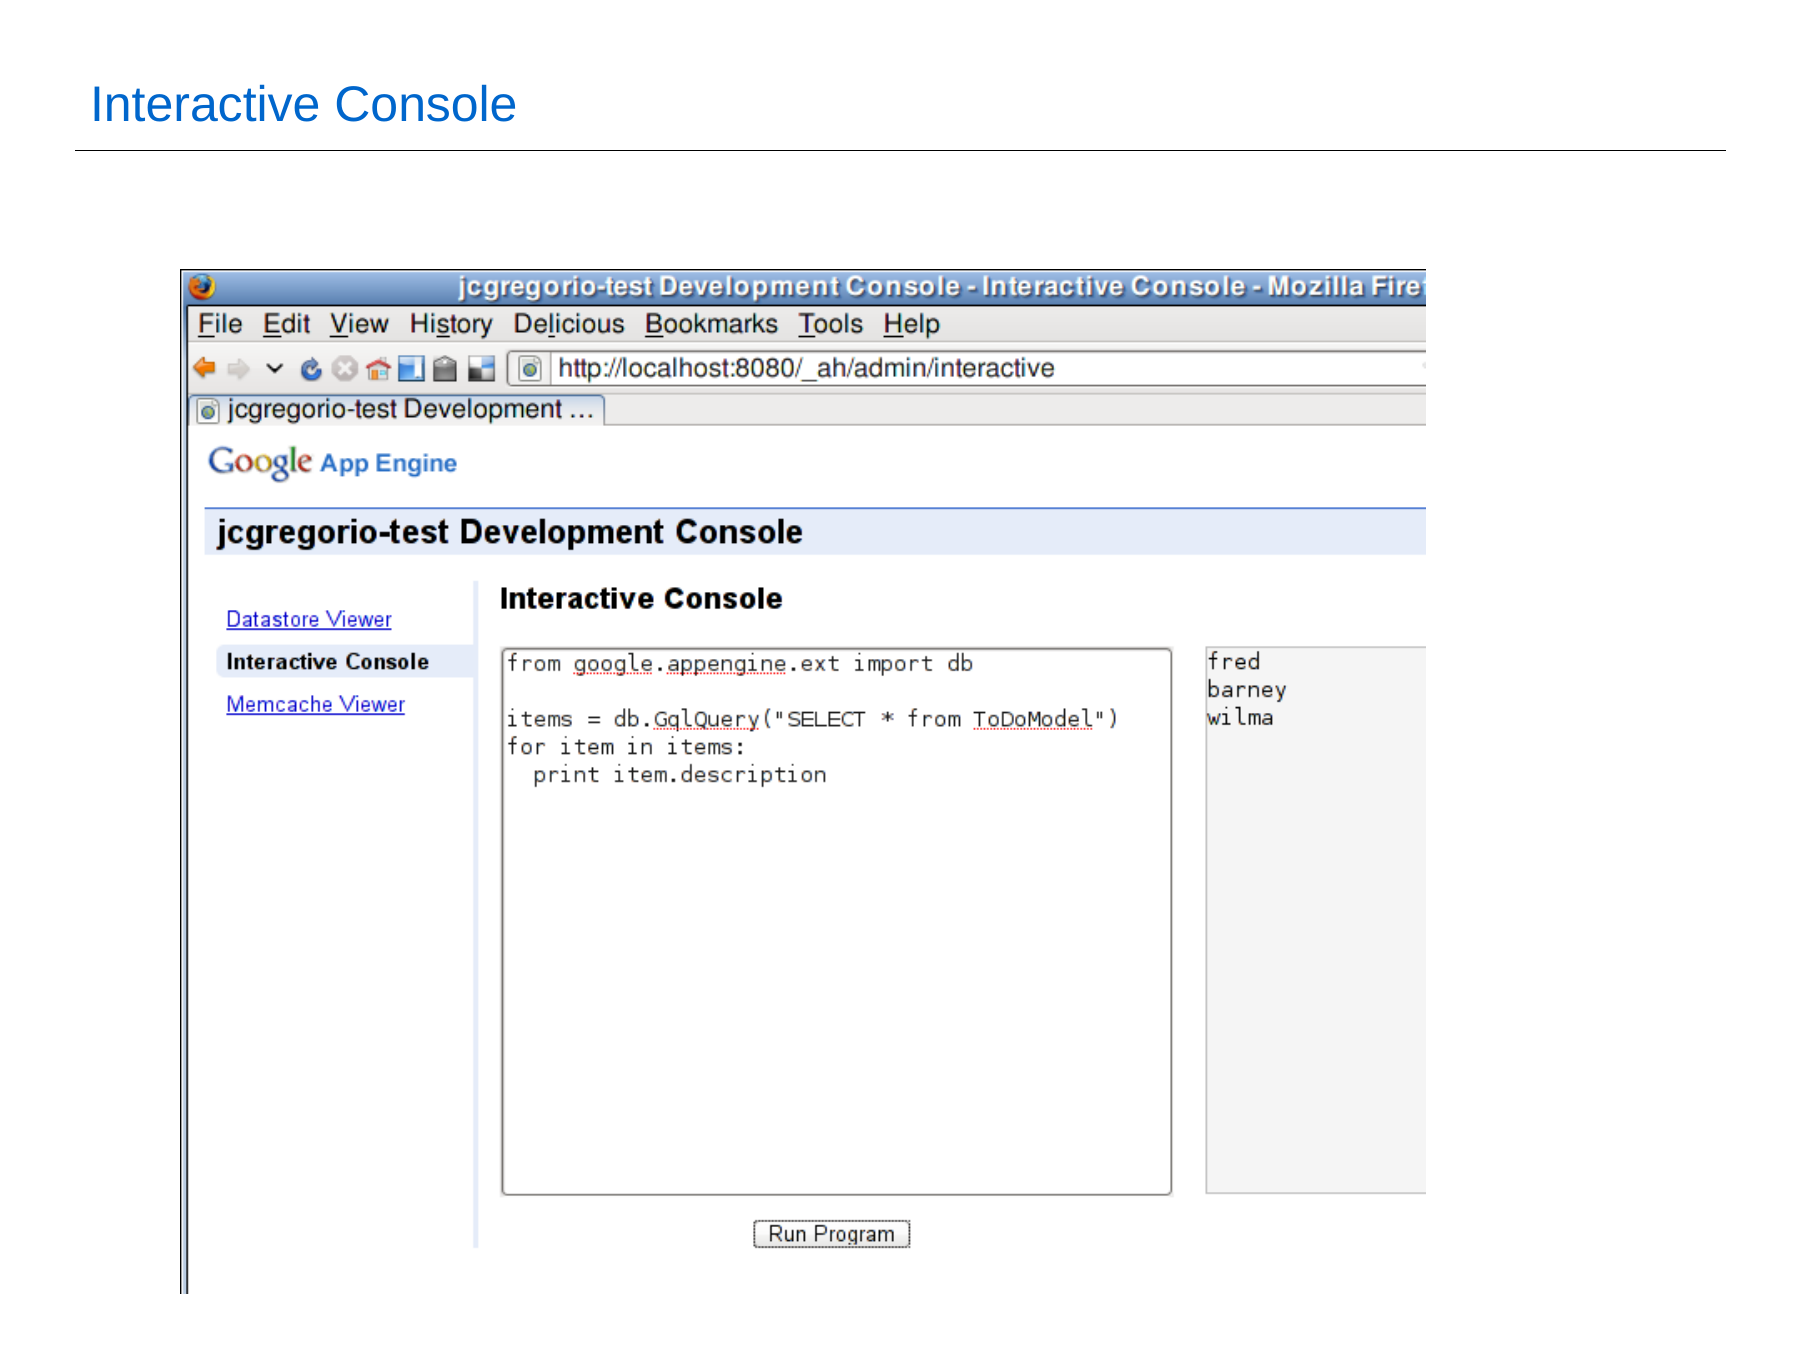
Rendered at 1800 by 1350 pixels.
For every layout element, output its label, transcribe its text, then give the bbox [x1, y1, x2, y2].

picture [180, 269, 1426, 1294]
title Interactive Console [90, 61, 1710, 152]
